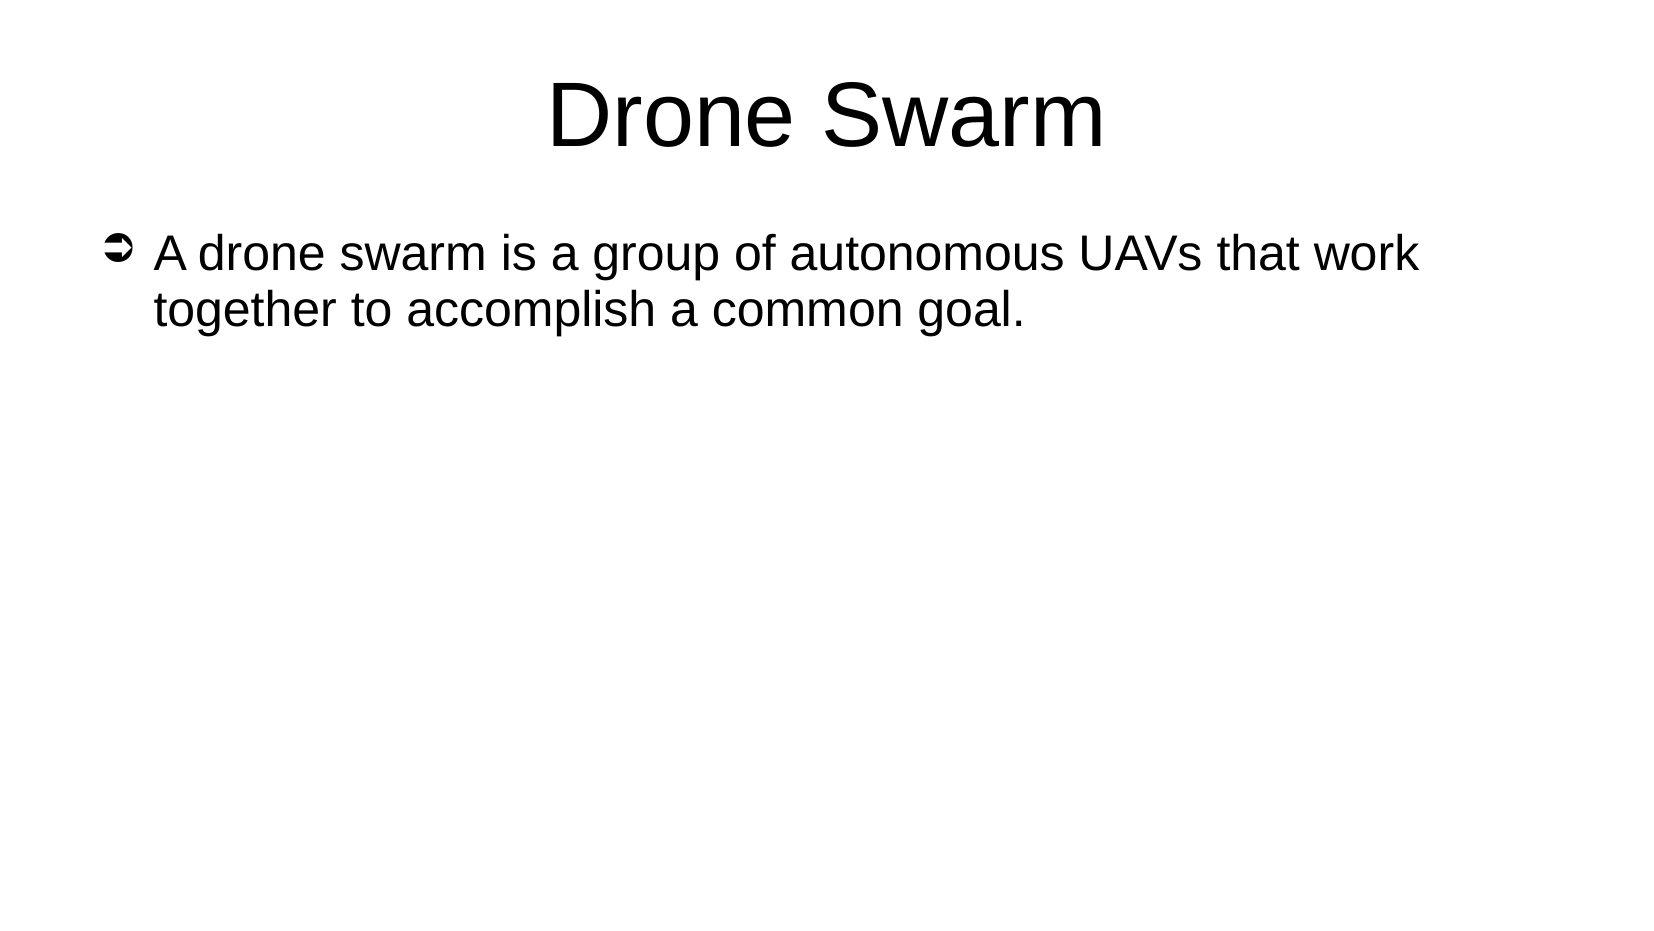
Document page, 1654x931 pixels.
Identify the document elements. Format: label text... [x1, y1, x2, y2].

list A drone swarm is a group of autonomous UAVs that work together to accomplish a common goal. [82, 225, 1571, 765]
title Drone Swarm [82, 37, 1571, 193]
